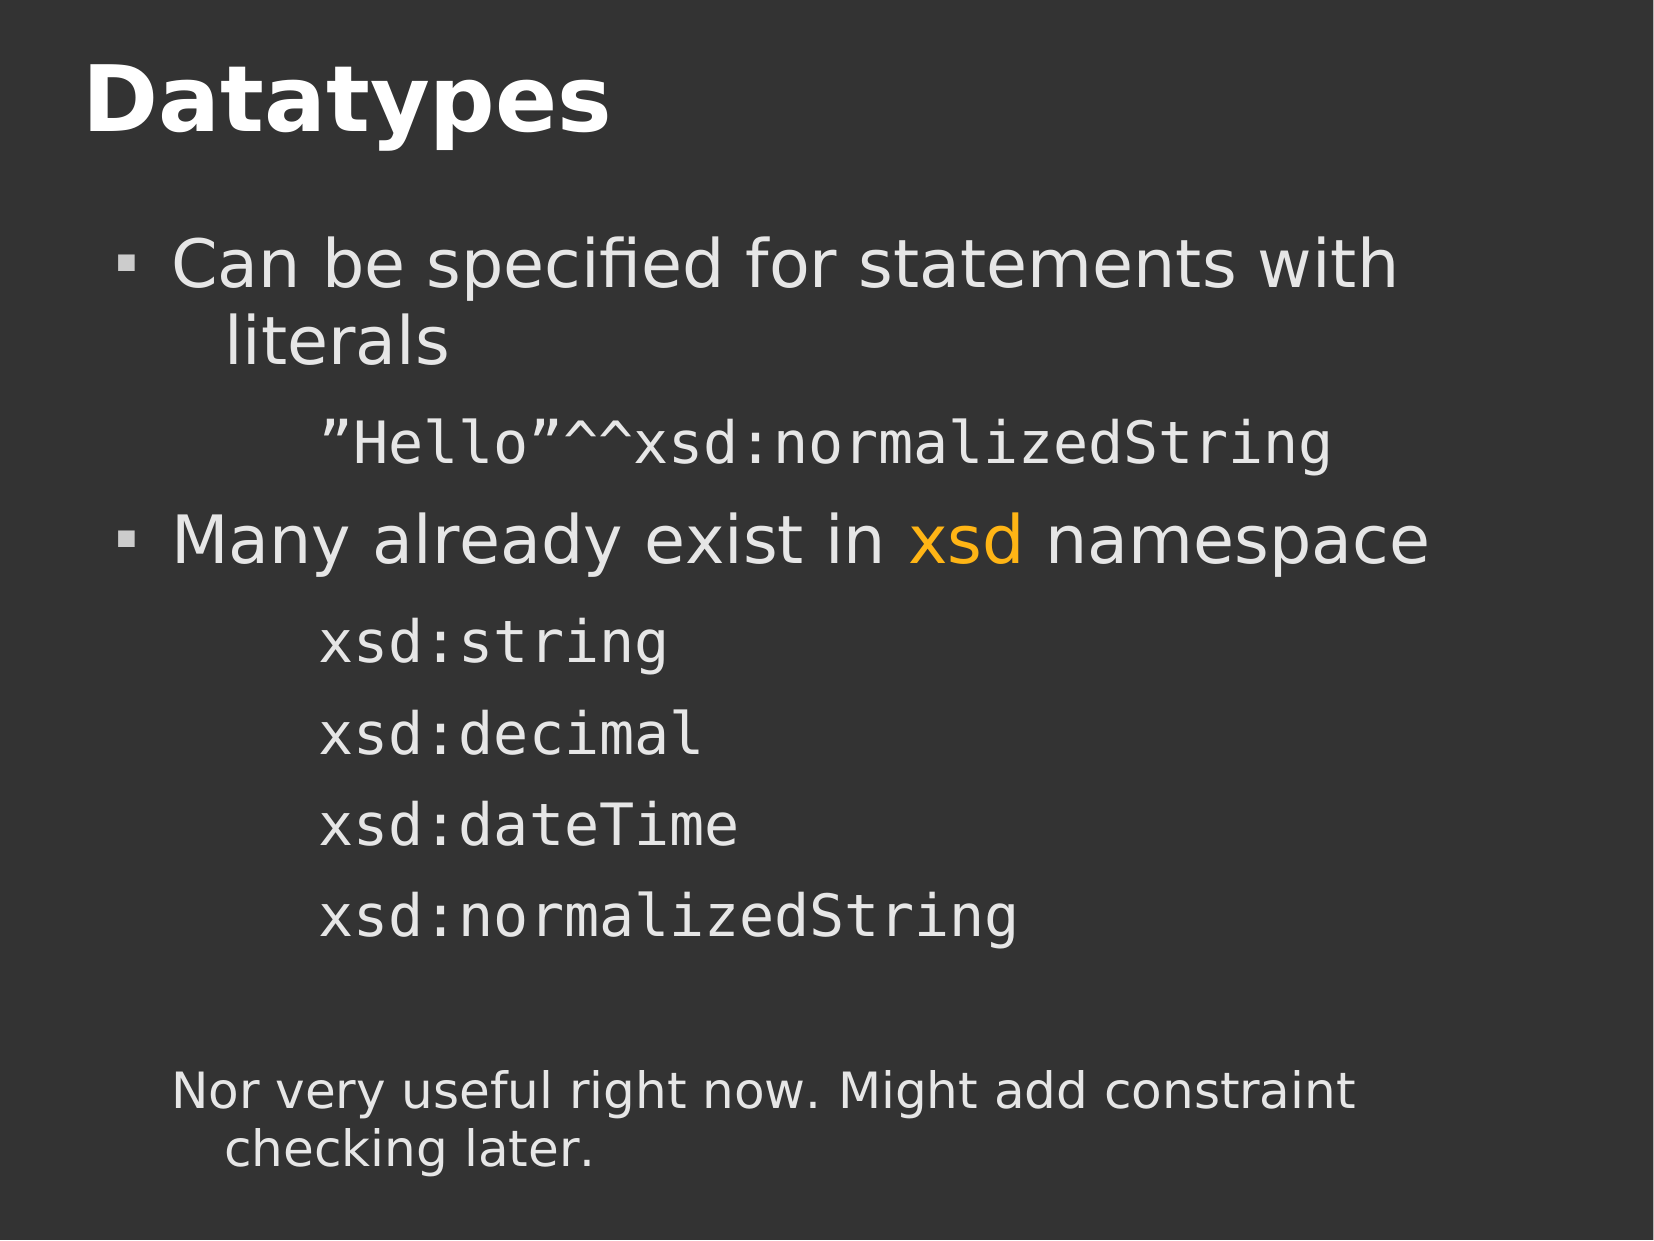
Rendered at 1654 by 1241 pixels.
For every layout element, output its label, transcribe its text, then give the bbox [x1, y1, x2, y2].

list Can be specified for statements with literals ”Hello”^^xsd:normalizedString Many already exist in xsd namespace xsd:string xsd:decimal xsd:dateTime xsd:normalizedString Nor very useful right now. Might add constraint checking later. [82, 225, 1571, 1179]
title Datatypes [82, 46, 1571, 154]
